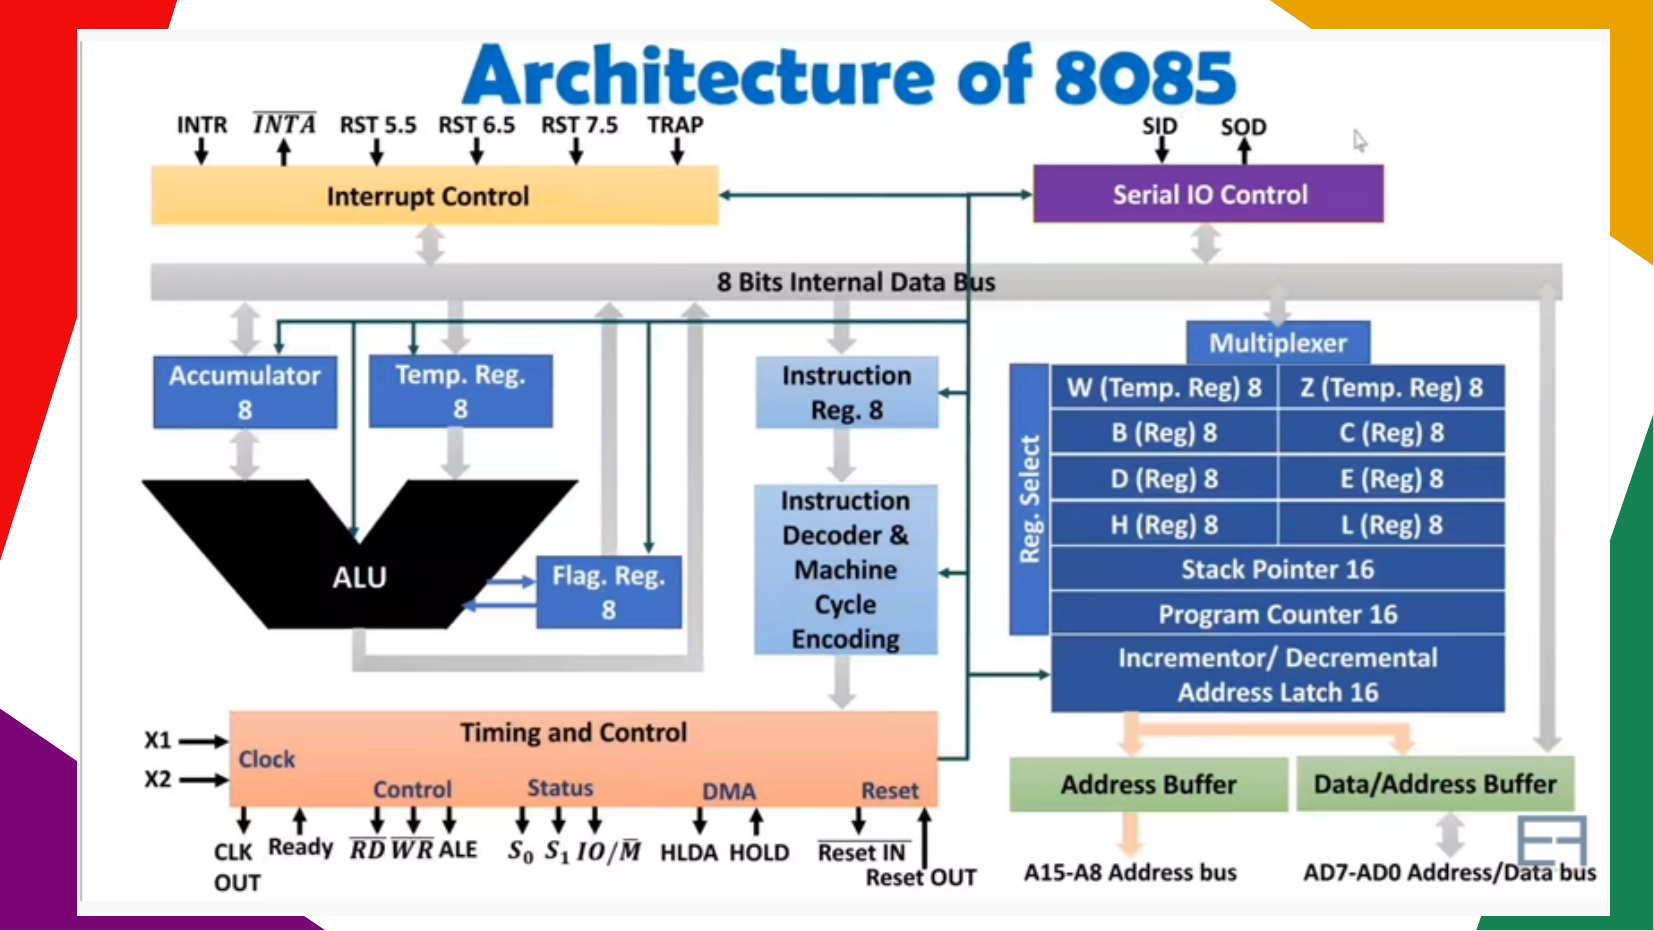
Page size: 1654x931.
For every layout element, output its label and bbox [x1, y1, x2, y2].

picture [77, 29, 1610, 916]
